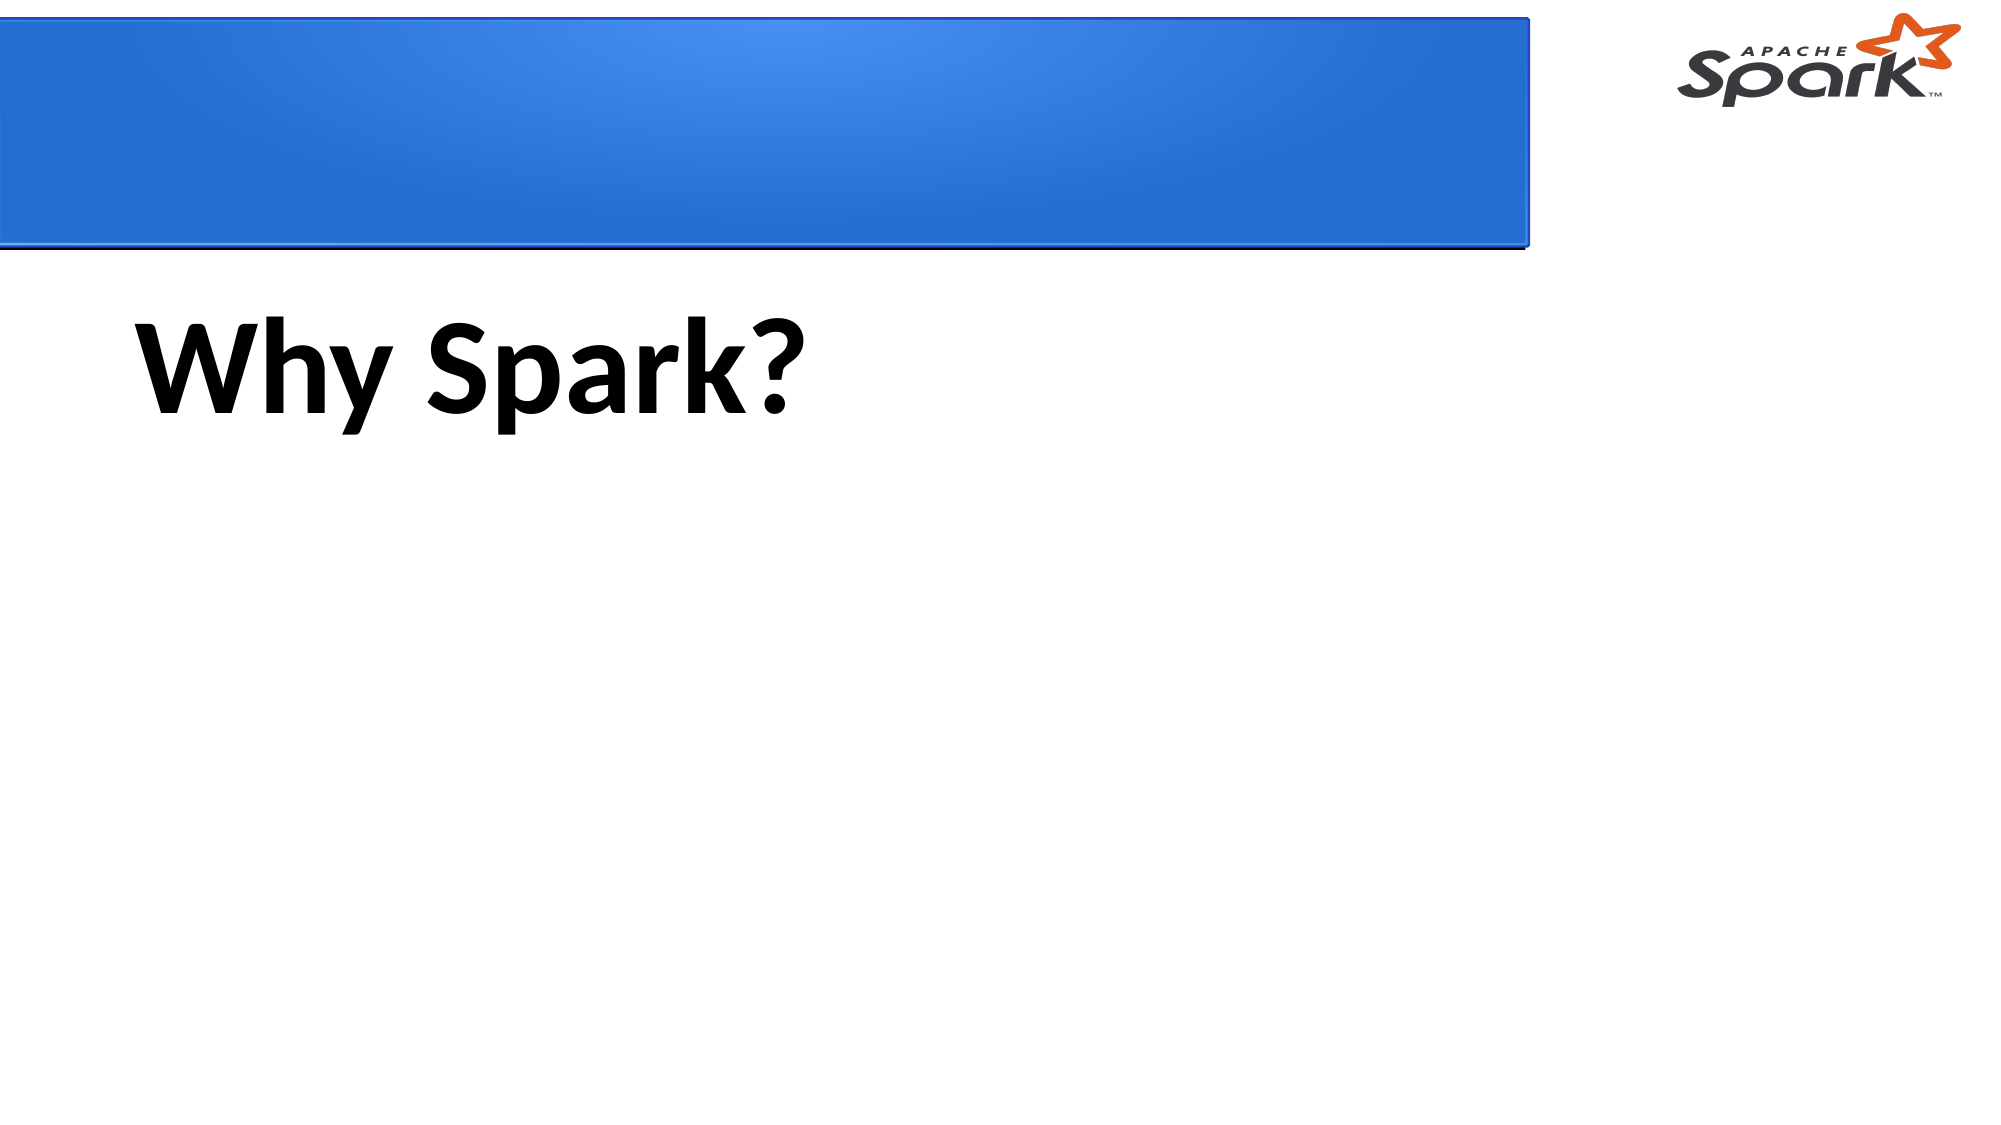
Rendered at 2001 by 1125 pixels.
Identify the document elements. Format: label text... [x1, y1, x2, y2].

text_box Why Spark? [134, 250, 1859, 468]
picture [1677, 13, 1961, 107]
